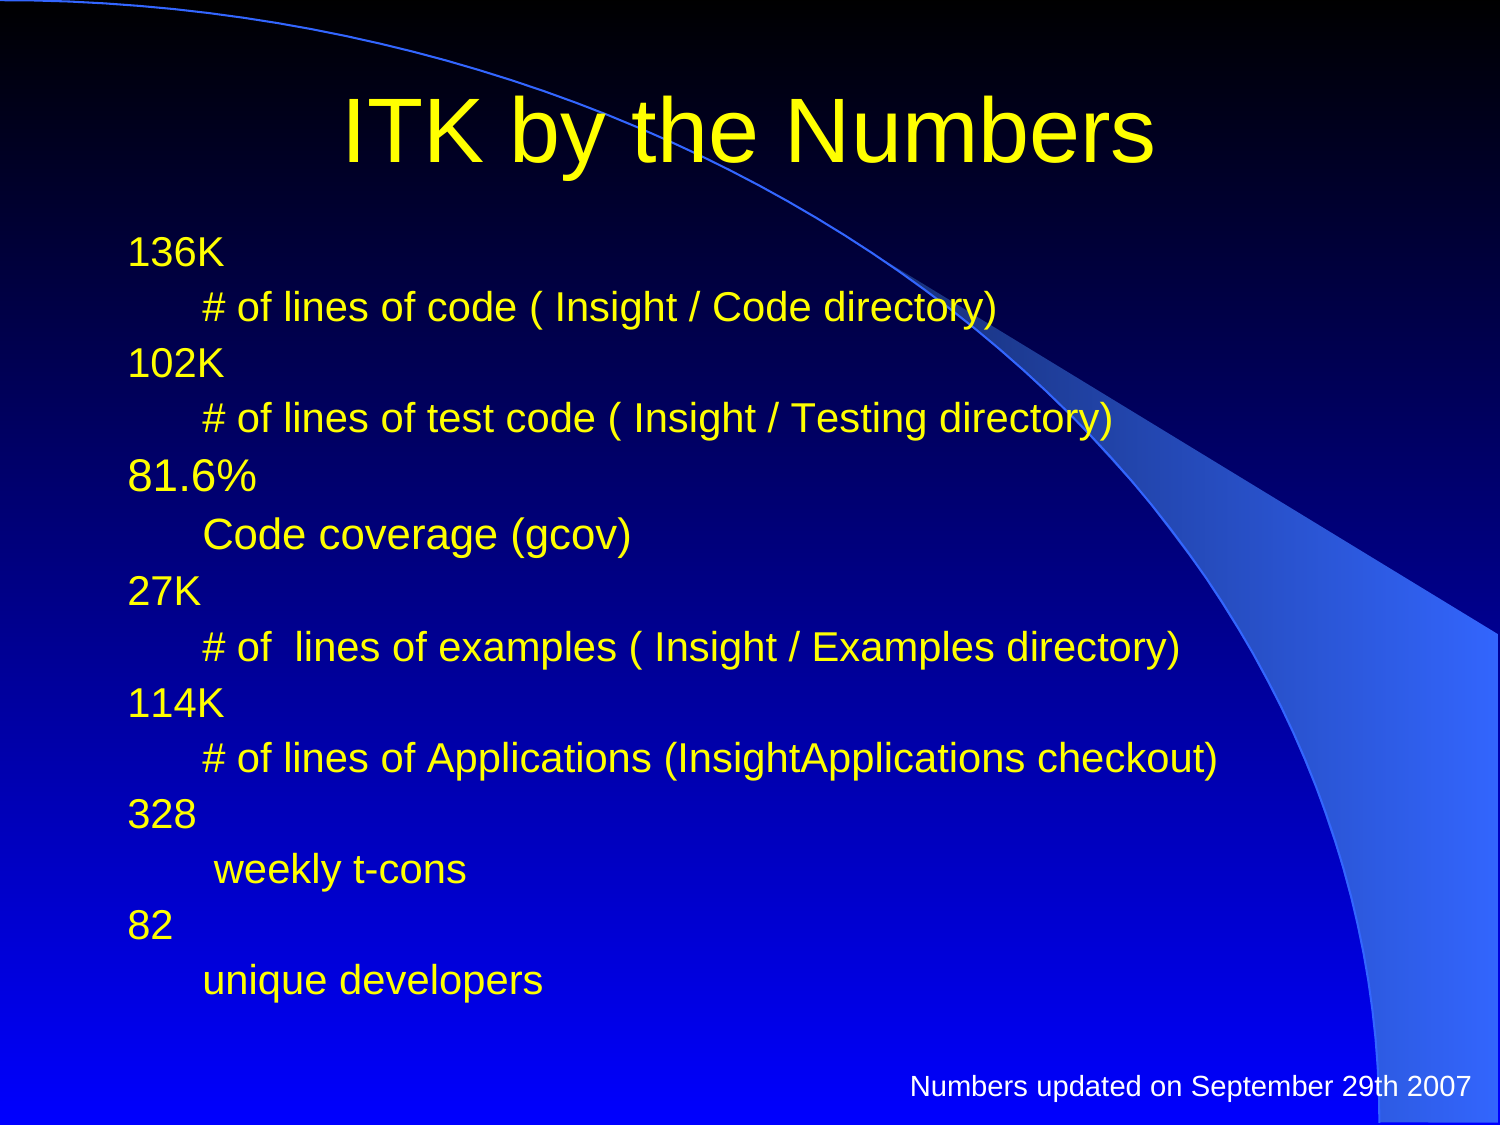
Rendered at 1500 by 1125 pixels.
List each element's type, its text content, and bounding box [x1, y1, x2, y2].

title ITK by the Numbers [112, 17, 1388, 224]
text_box Numbers updated on September 29th 2007 [887, 1062, 1488, 1111]
text_box 136K # of lines of code ( Insight / Code directory) 102K # of lines of test code ( Insight / Testing directory) 81.6% Code coverage (gcov) 27K # of lines of examples ( Insight / Examples directory) 114K # of lines of Applications (InsightApplications checkout) 328 weekly t-cons 82 unique developers [112, 224, 1388, 1063]
